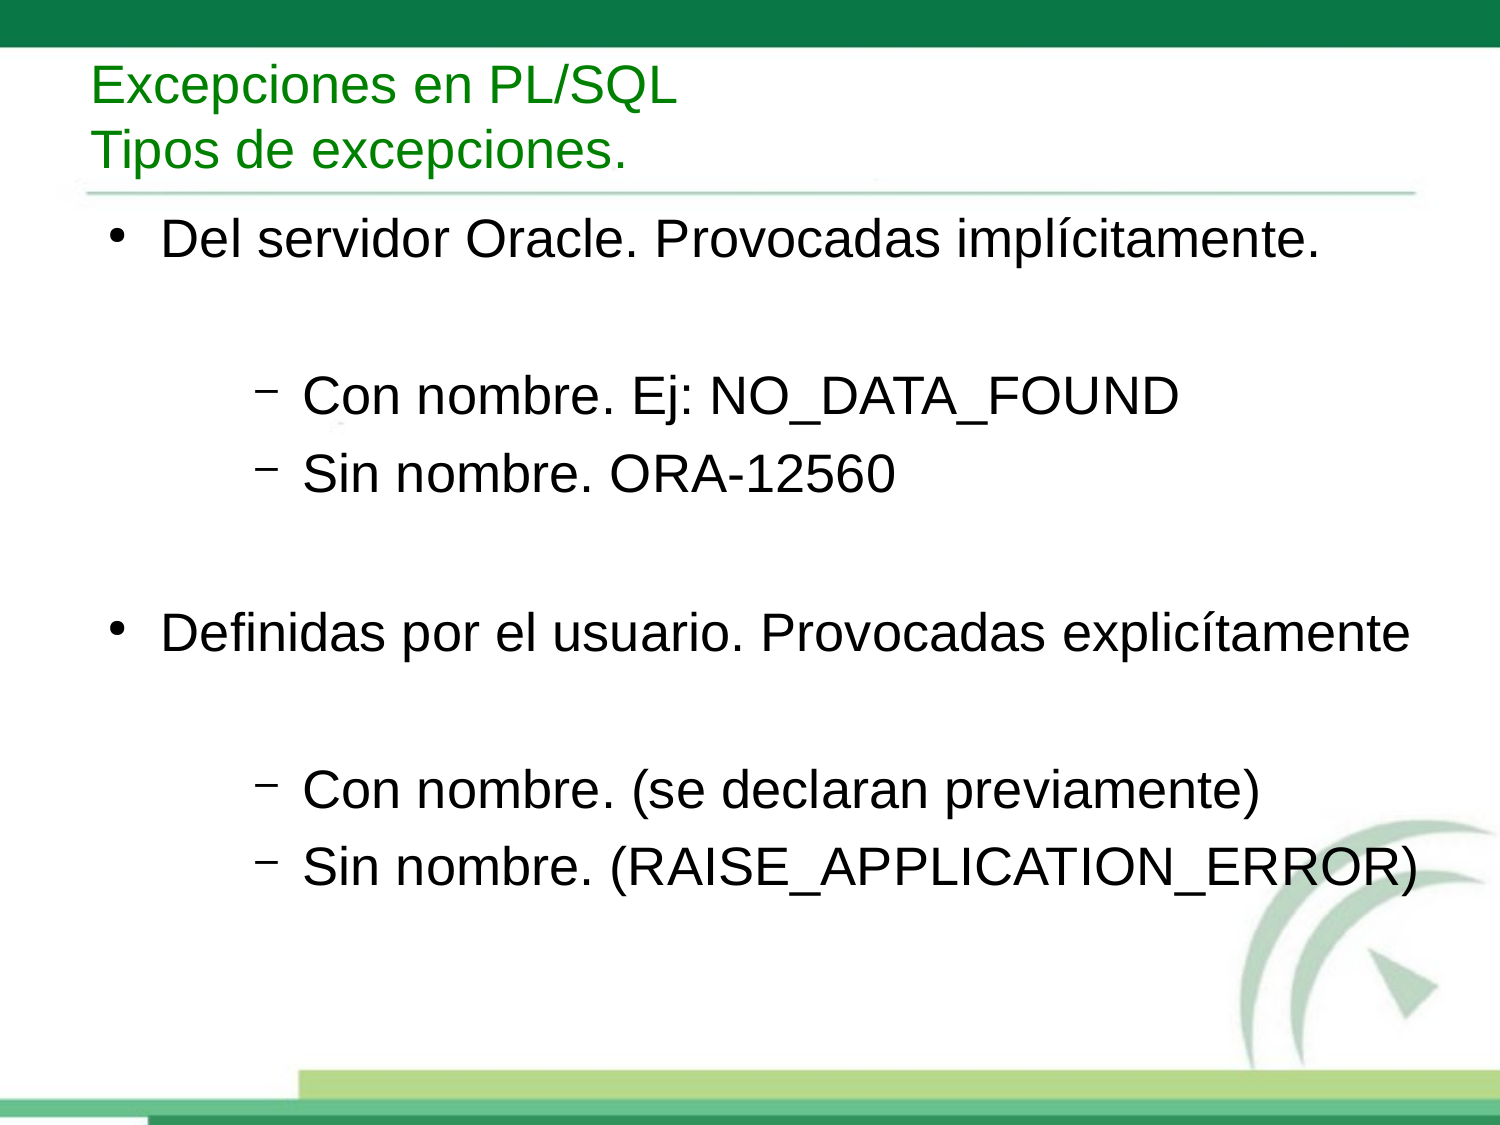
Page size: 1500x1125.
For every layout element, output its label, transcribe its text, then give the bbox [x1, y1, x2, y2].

list Del servidor Oracle. Provocadas implícitamente. Con nombre. Ej: NO_DATA_FOUND Sin nombre. ORA-12560 Definidas por el usuario. Provocadas explicítamente Con nombre. (se declaran previamente) Sin nombre. (RAISE_APPLICATION_ERROR) [75, 196, 1447, 1006]
picture [0, 0, 1500, 1125]
title Excepciones en PL/SQL Tipos de excepciones. [75, 42, 1426, 188]
